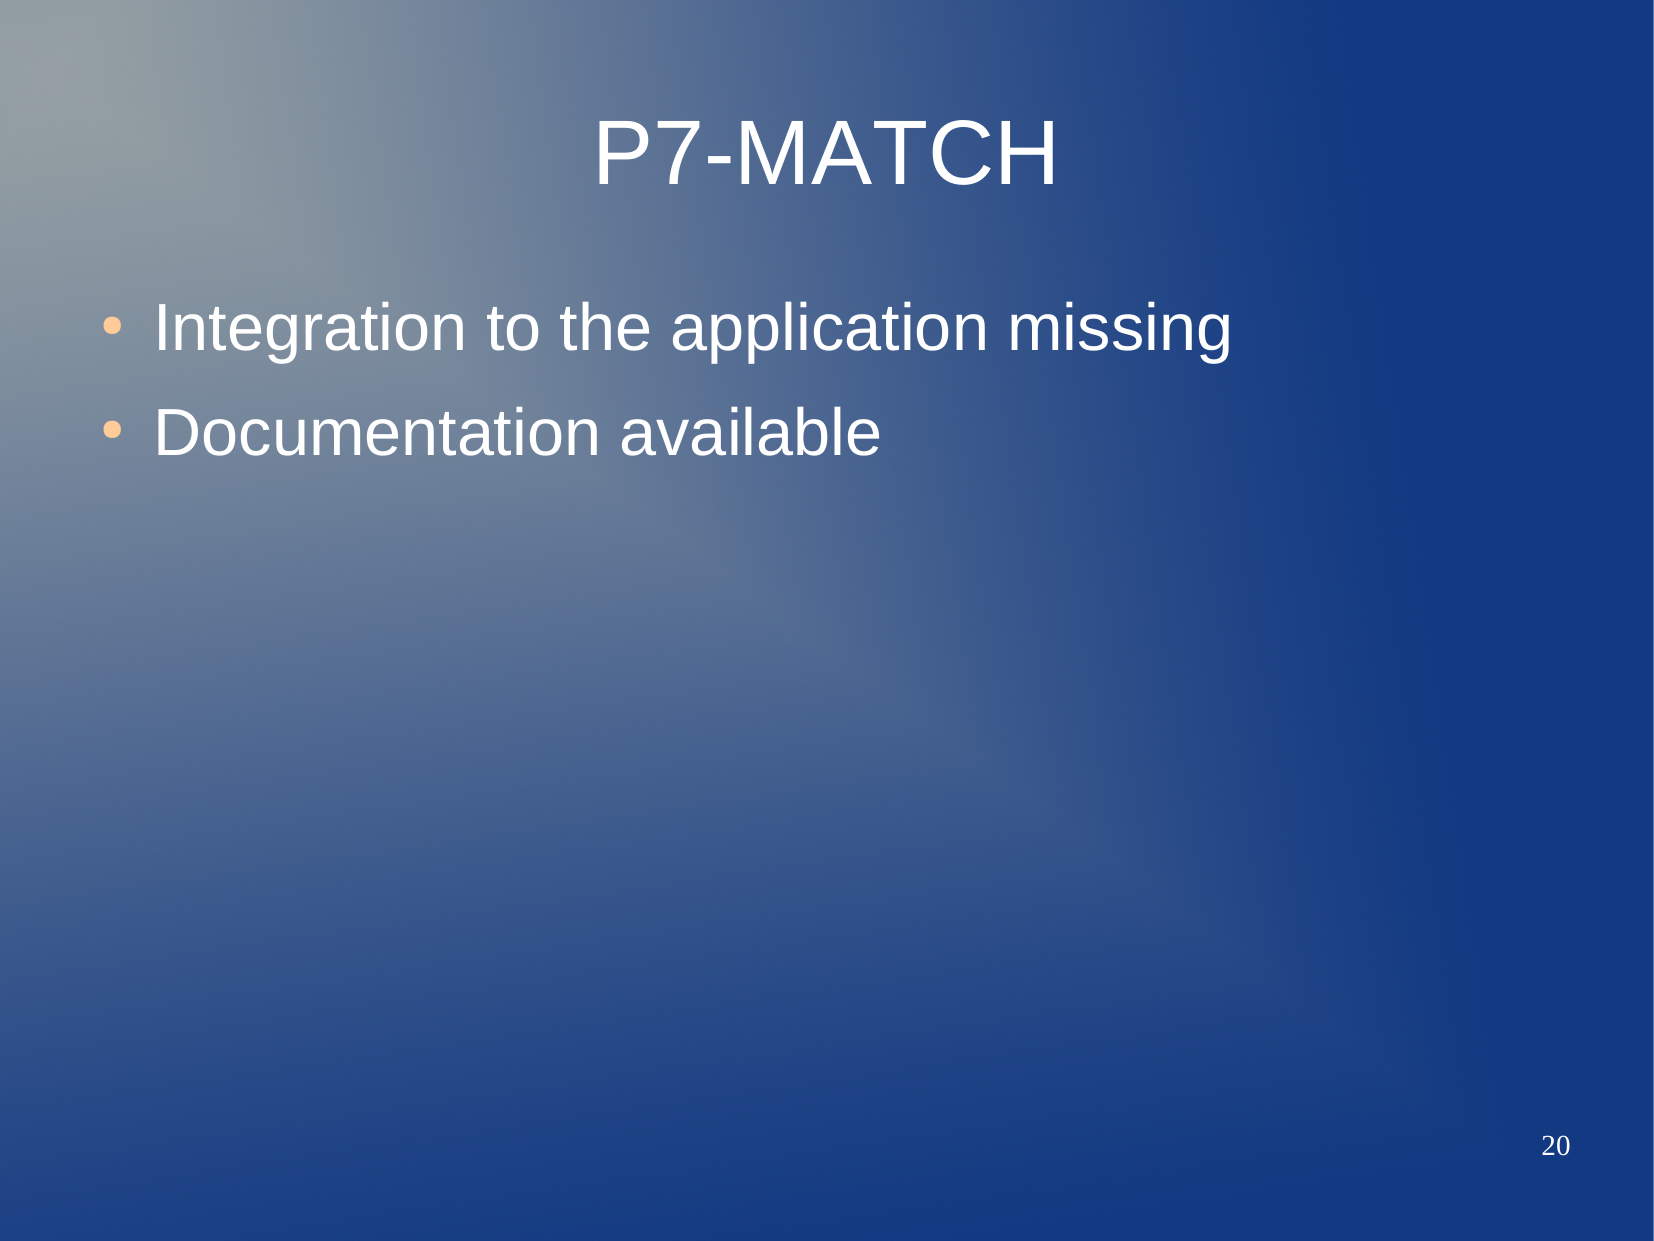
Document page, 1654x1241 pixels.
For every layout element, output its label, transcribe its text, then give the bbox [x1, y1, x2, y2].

title P7-MATCH [82, 49, 1571, 257]
list Integration to the application missing Documentation available [82, 290, 1571, 1109]
picture [0, 0, 1654, 1241]
